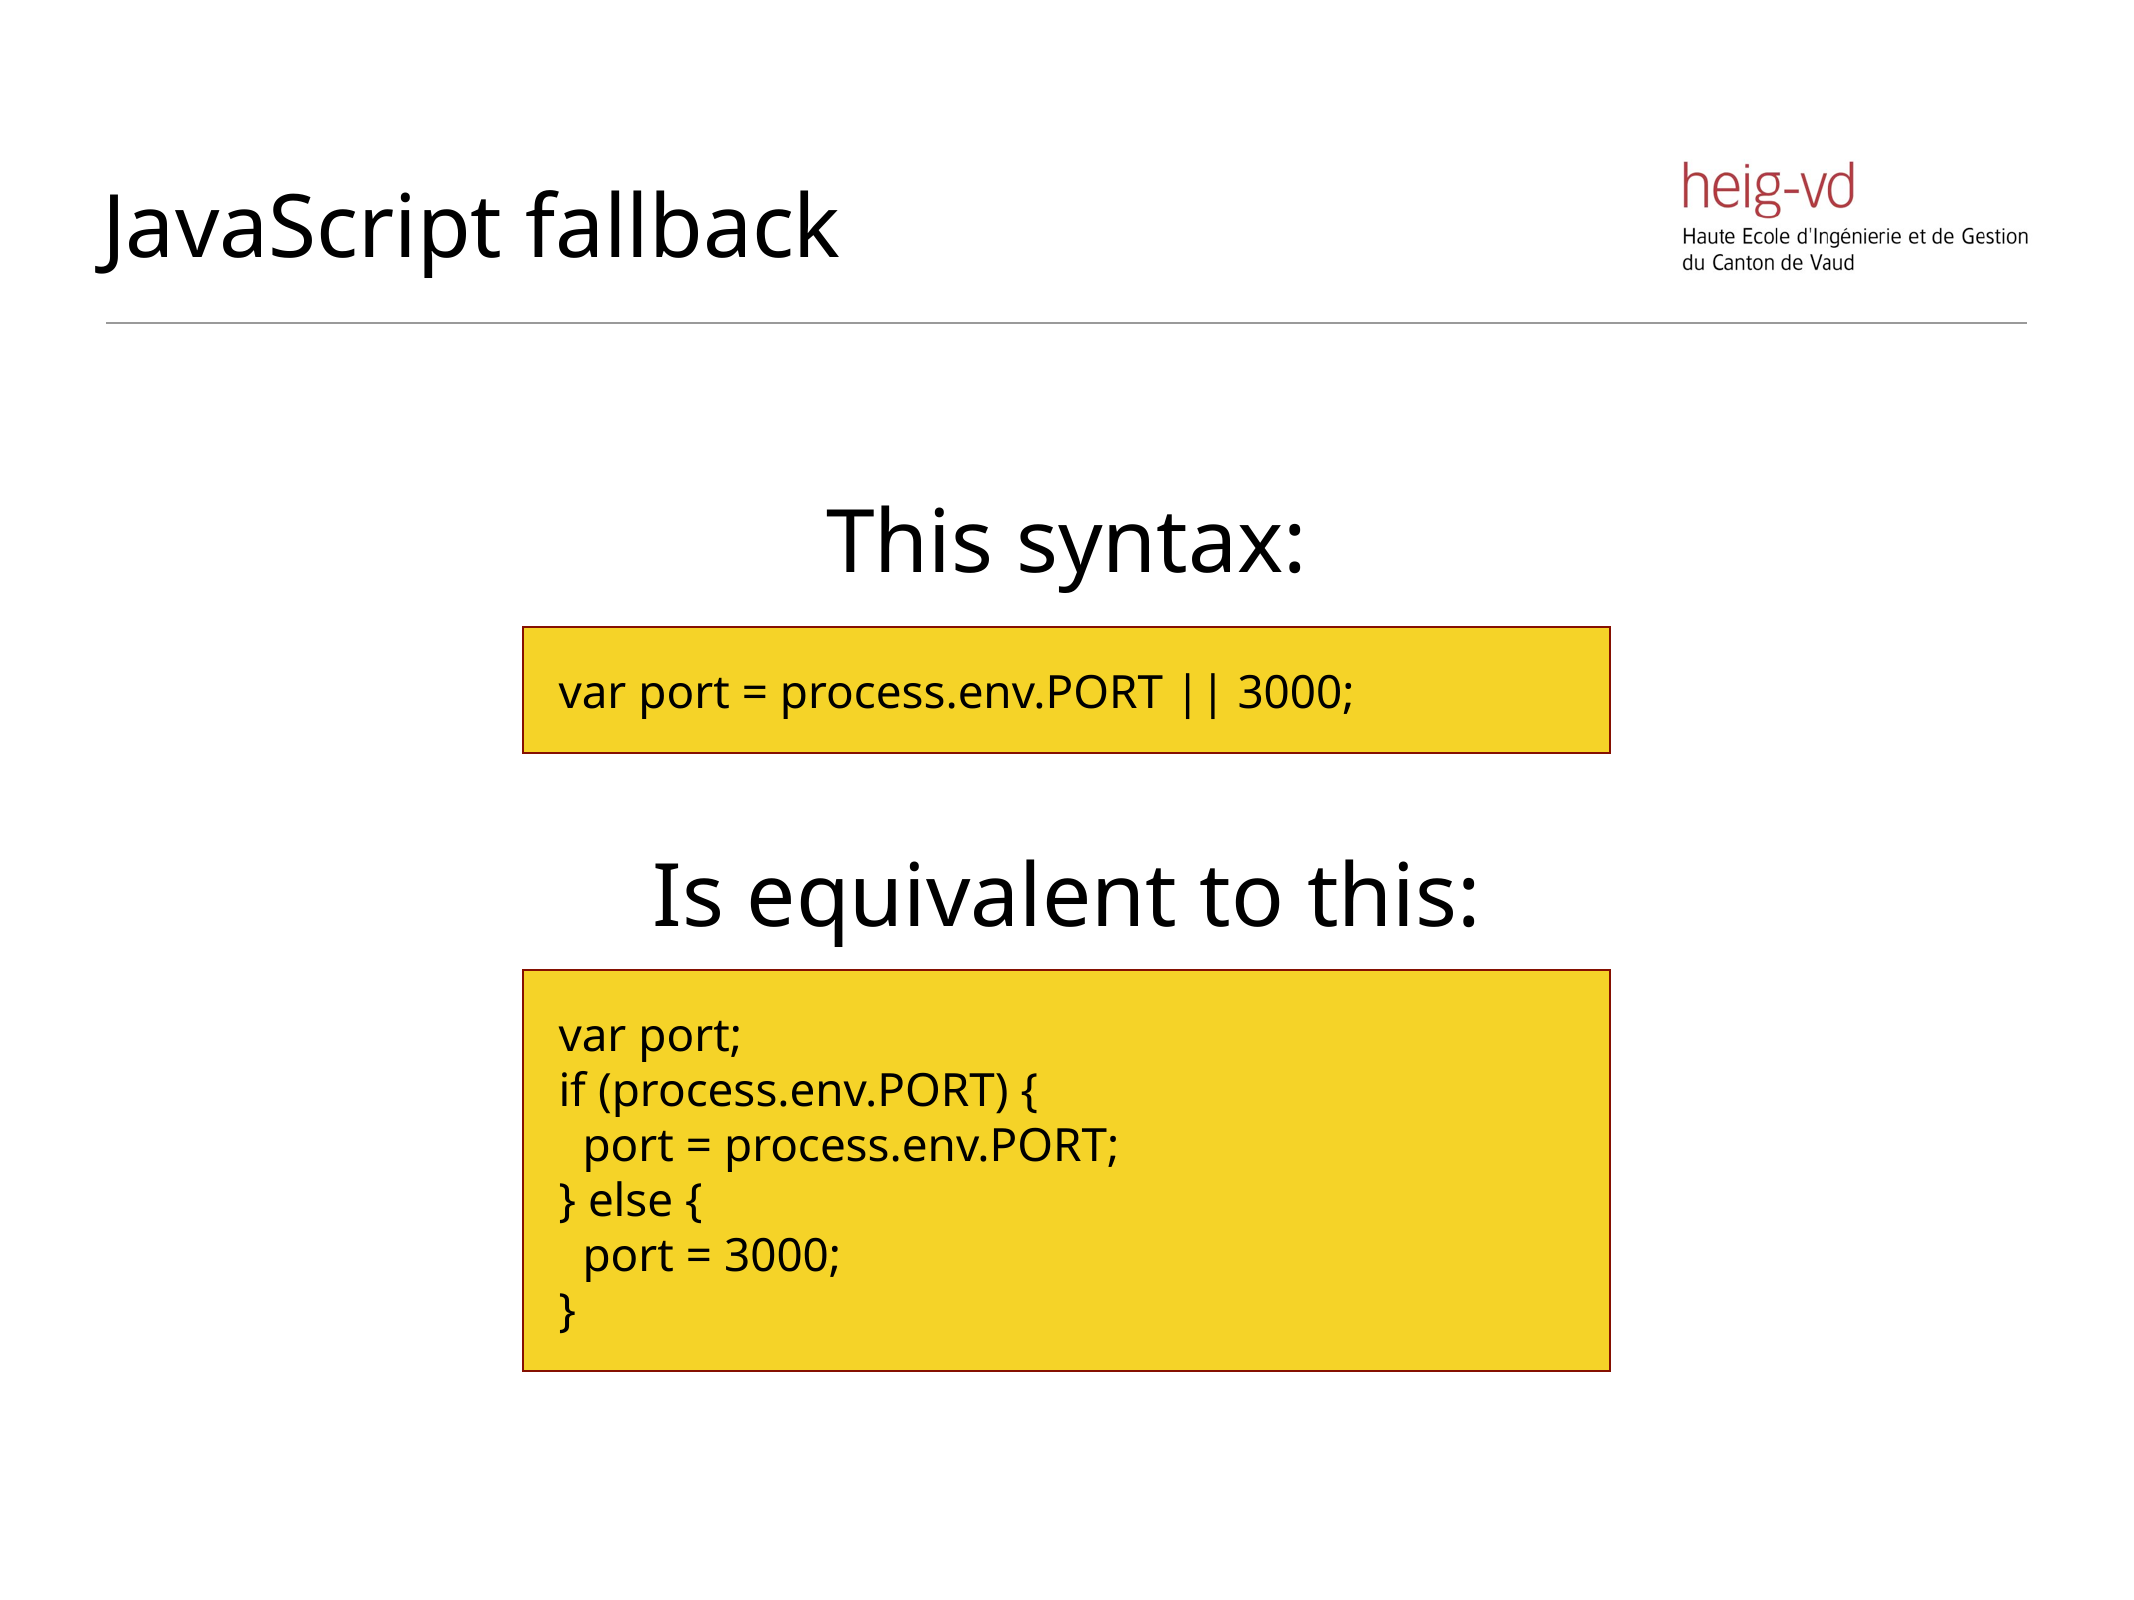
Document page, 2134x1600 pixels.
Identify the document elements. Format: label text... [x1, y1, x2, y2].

text_box var port = process.env.PORT || 3000; [523, 626, 1611, 753]
title JavaScript fallback [93, 54, 2040, 284]
text_box This syntax: [817, 476, 1316, 599]
text_box var port; if (process.env.PORT) { port = process.env.PORT; } else { port = 3000; } [523, 970, 1611, 1372]
text_box Is equivalent to this: [644, 830, 1490, 953]
